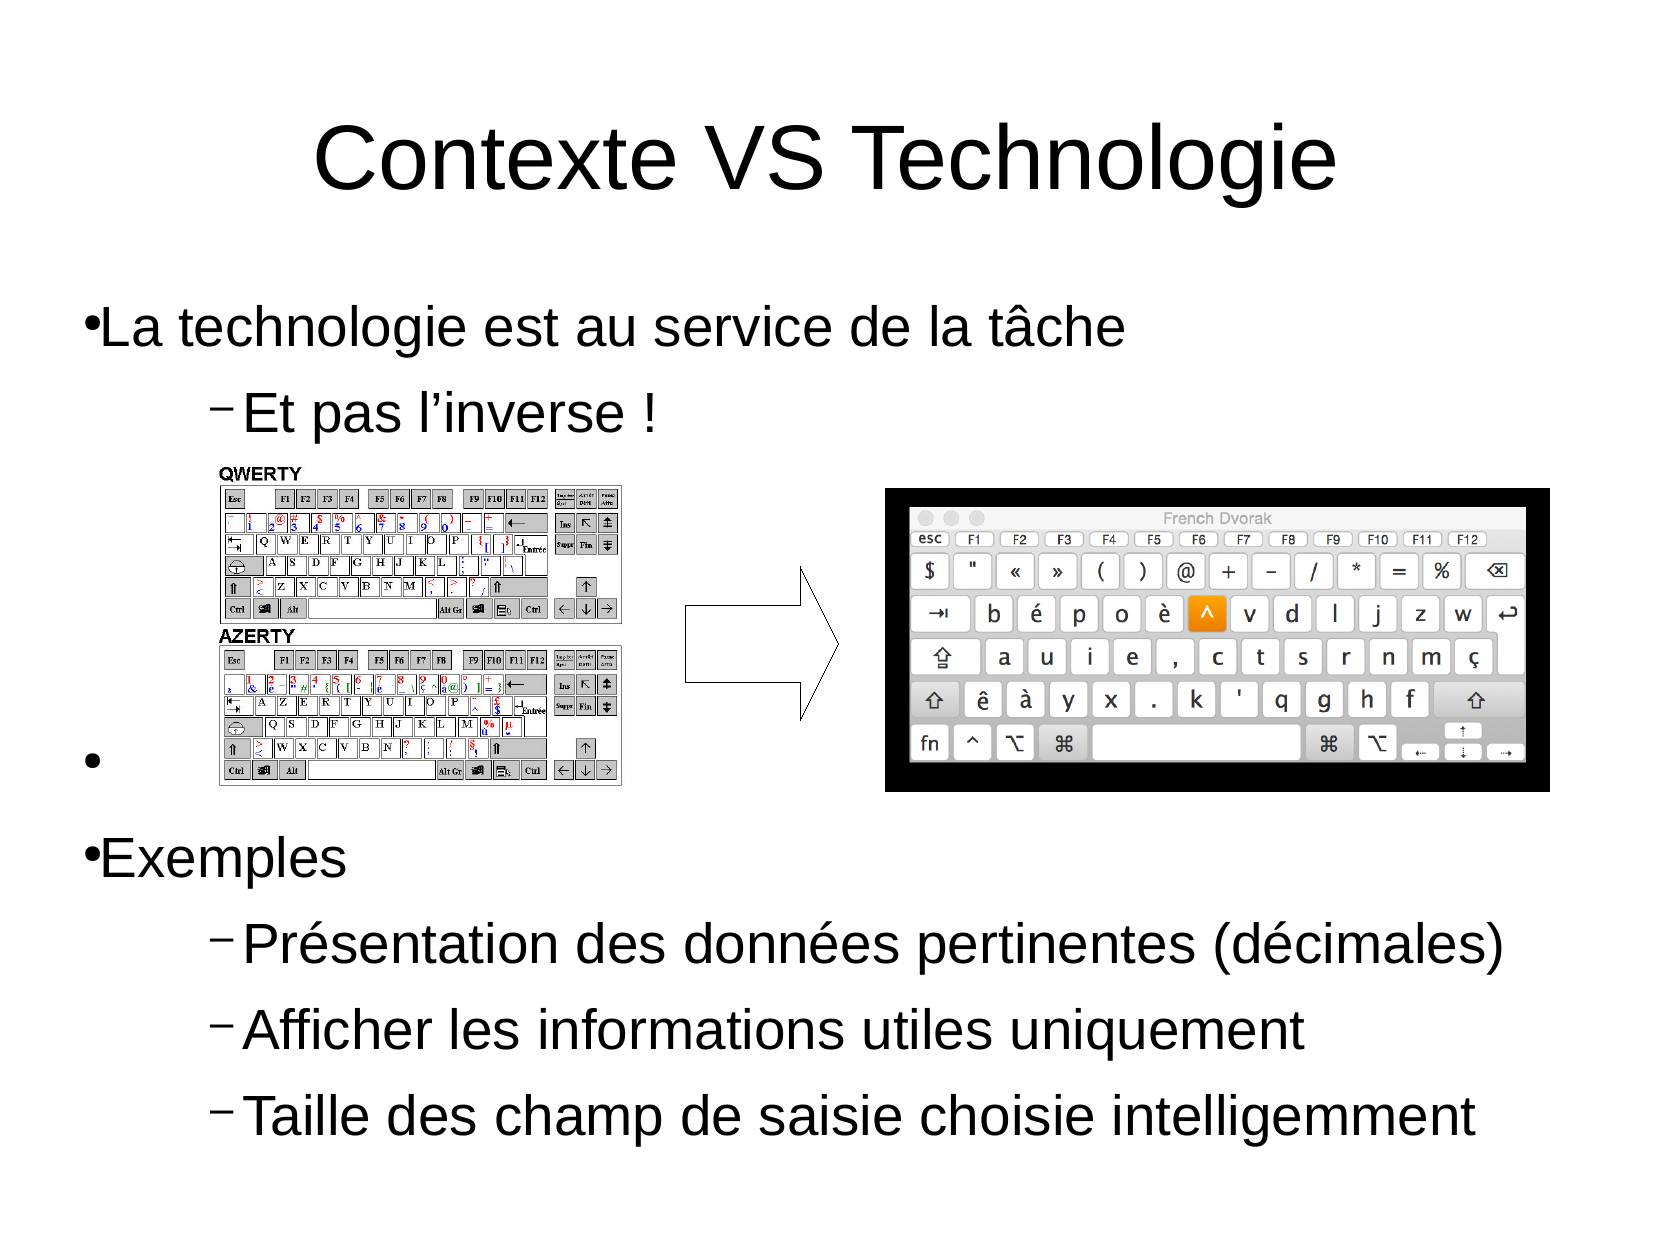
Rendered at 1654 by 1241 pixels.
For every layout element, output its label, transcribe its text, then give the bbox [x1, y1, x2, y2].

list La technologie est au service de la tâche Et pas l’inverse ! Exemples Présentation des données pertinentes (décimales) Afficher les informations utiles uniquement Taille des champ de saisie choisie intelligemment [82, 290, 1571, 1158]
picture [200, 461, 641, 792]
title Contexte VS Technologie [82, 49, 1571, 257]
picture [885, 488, 1550, 792]
text_box [685, 566, 839, 721]
